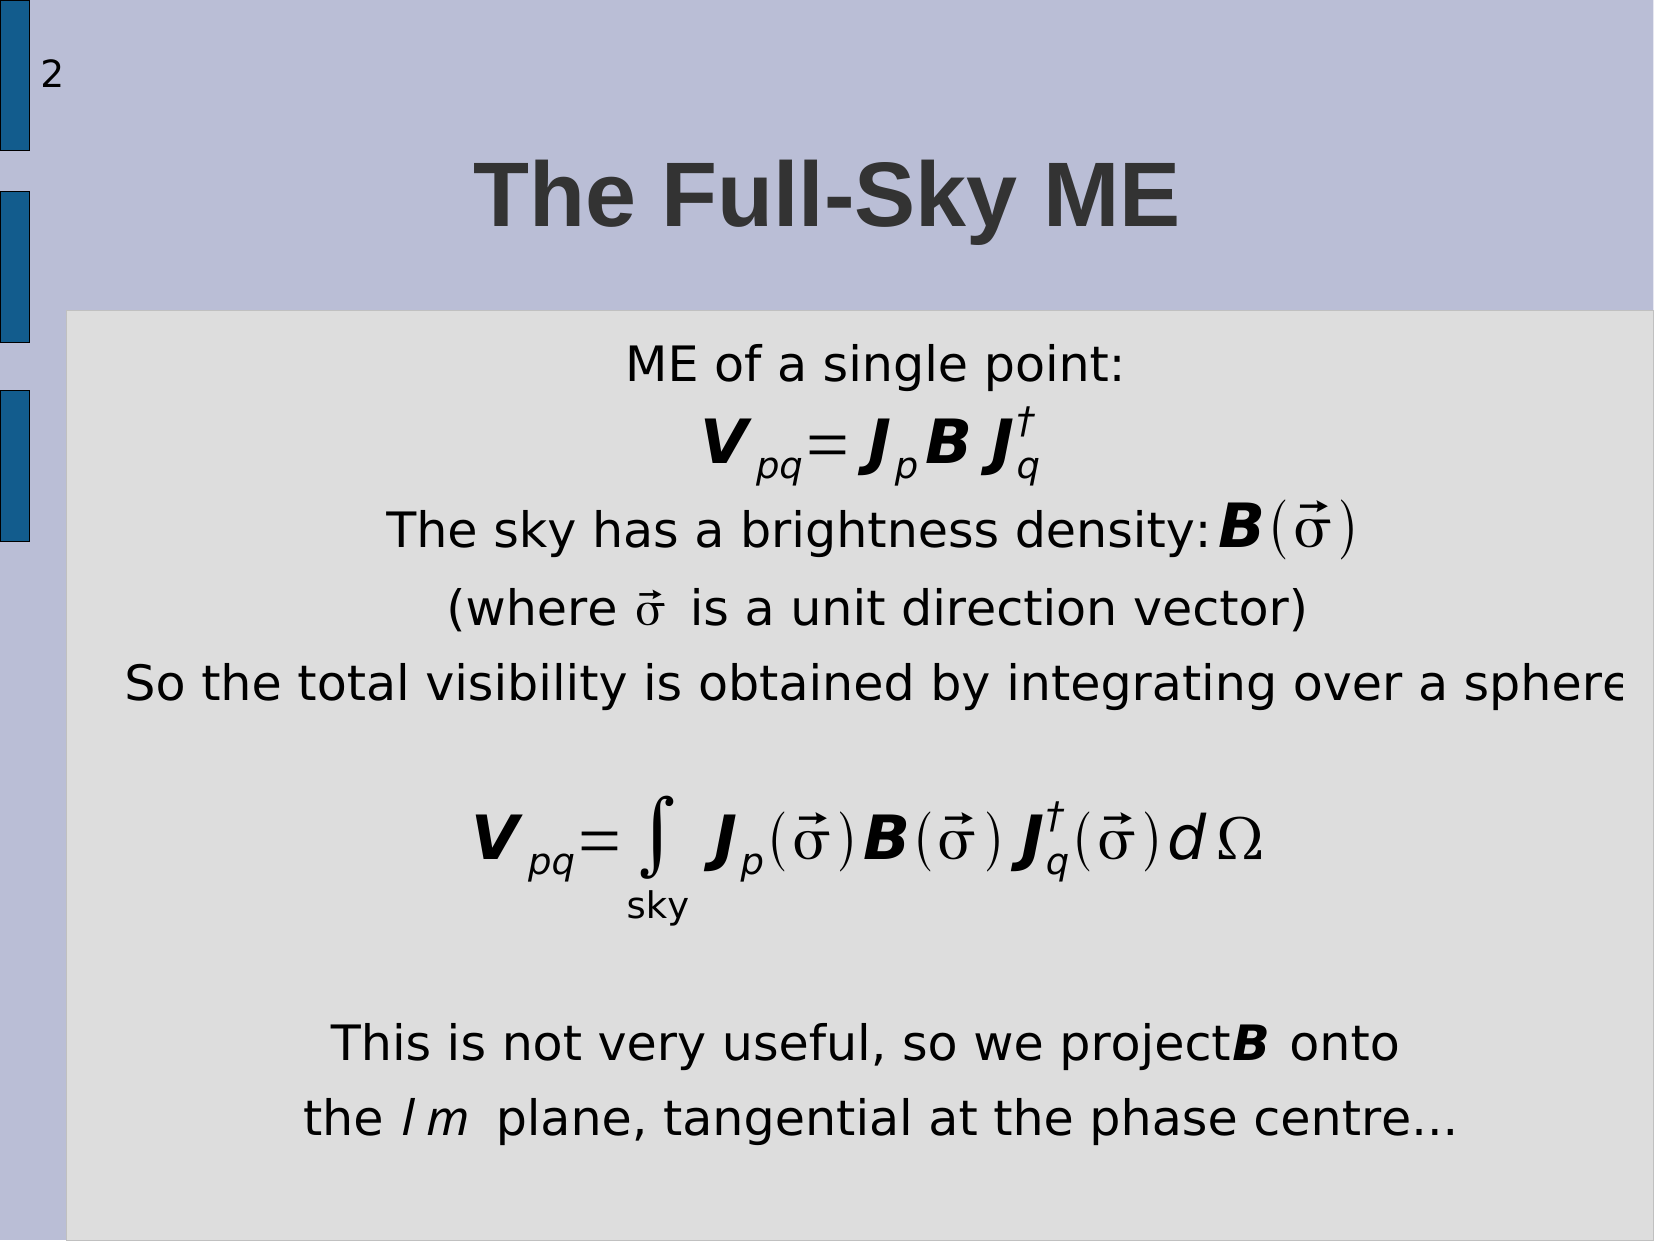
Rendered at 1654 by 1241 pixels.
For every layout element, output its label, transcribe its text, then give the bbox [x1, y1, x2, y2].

chart [118, 324, 1623, 1224]
title The Full-Sky ME [121, 91, 1534, 299]
text_box <number> [27, 45, 263, 119]
